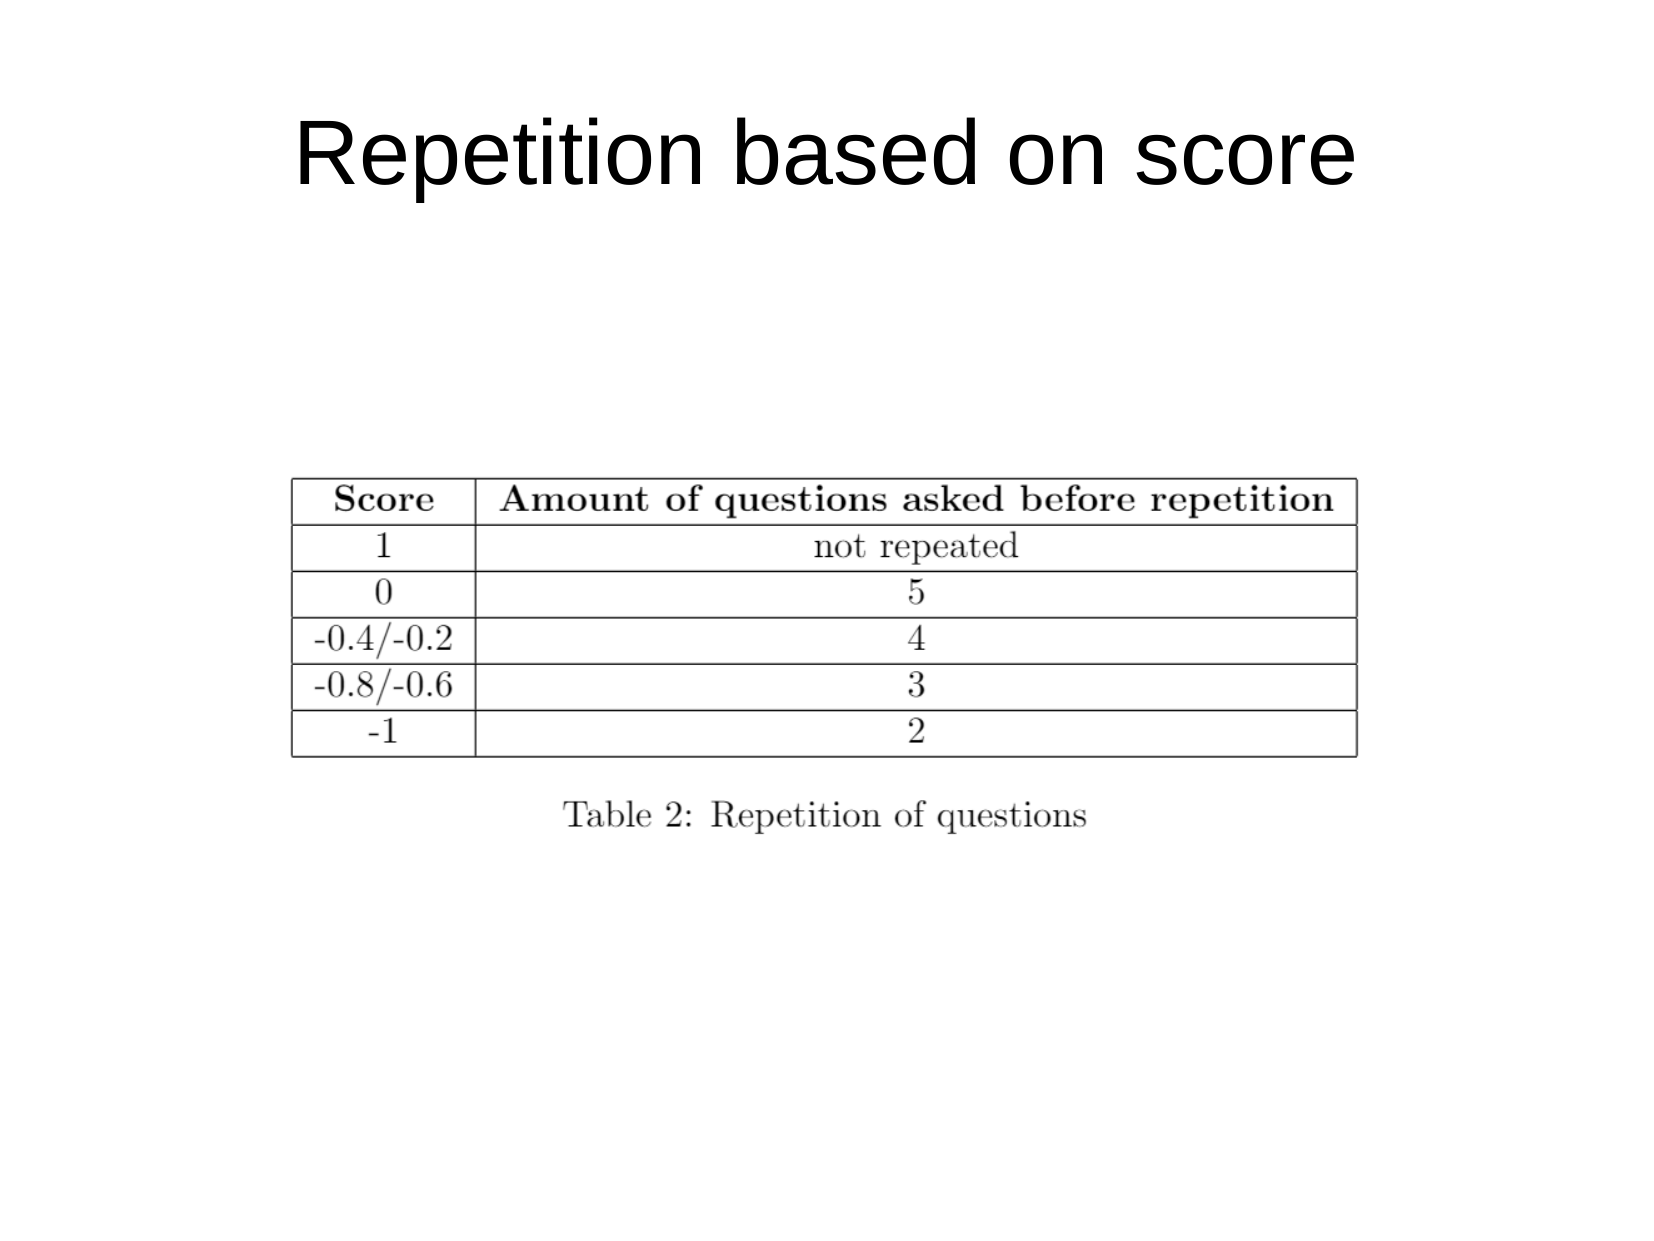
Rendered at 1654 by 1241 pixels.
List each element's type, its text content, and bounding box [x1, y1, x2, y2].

title Repetition based on score [82, 49, 1571, 257]
picture [224, 318, 1427, 883]
